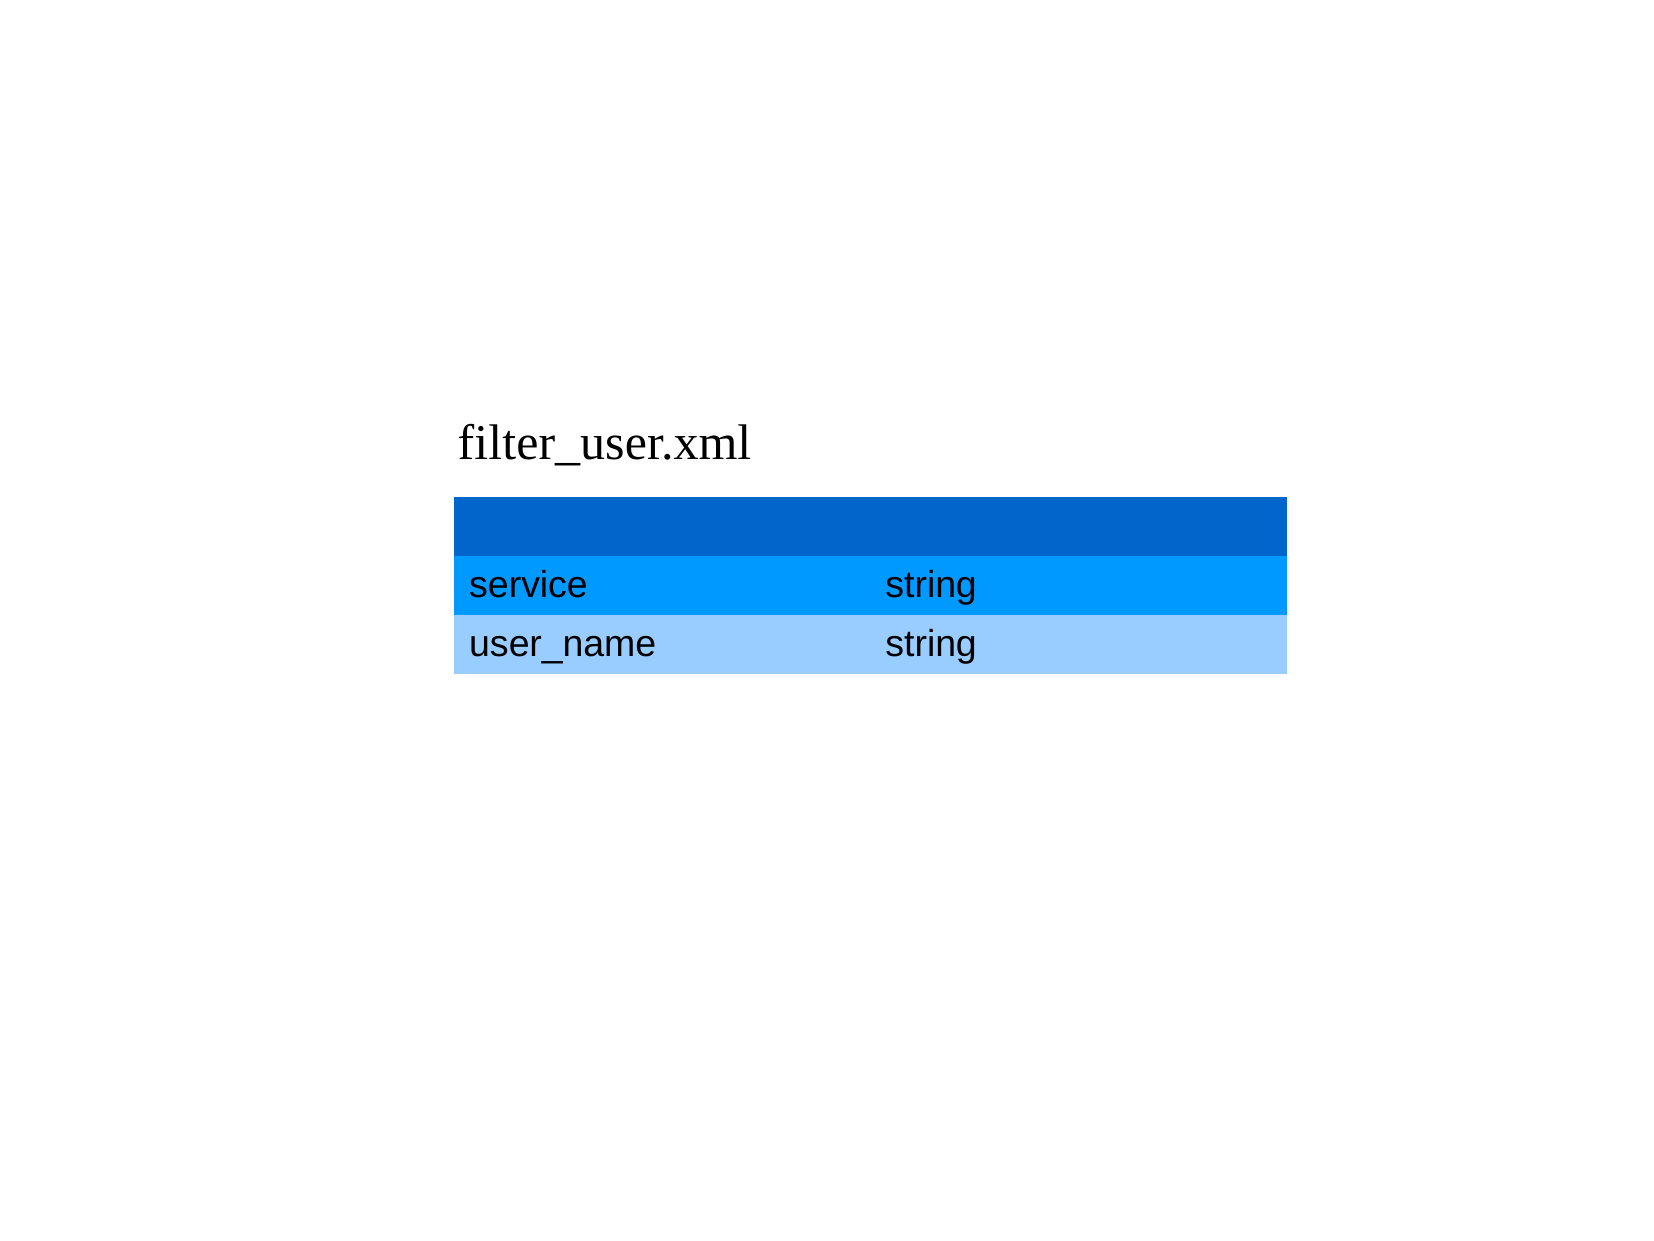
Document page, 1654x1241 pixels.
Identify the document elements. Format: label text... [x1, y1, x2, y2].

table_cell string [871, 615, 1287, 674]
table_cell user_name [454, 615, 871, 674]
table_cell service [454, 556, 871, 615]
table_cell string [871, 556, 1287, 615]
table_header [871, 497, 1287, 556]
table_header [454, 497, 871, 556]
text_box filter_user.xml [442, 407, 1034, 475]
